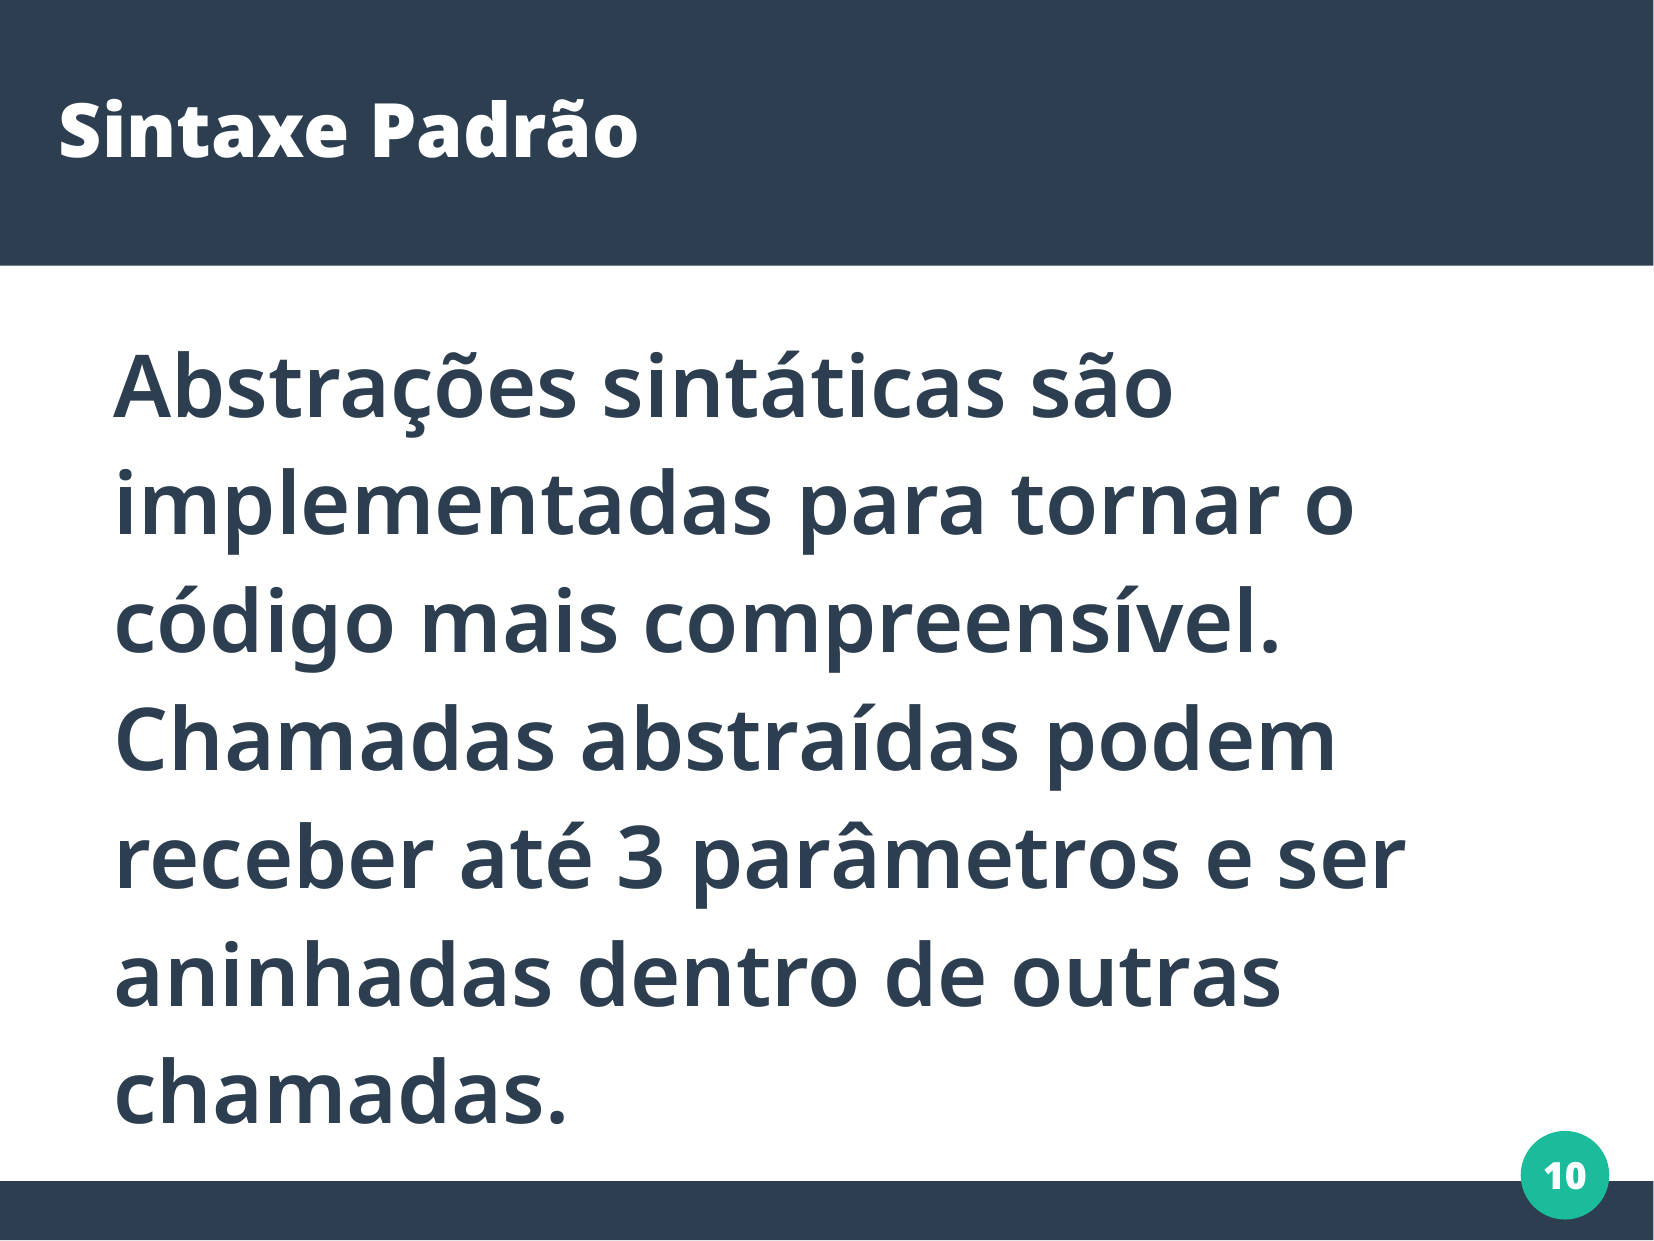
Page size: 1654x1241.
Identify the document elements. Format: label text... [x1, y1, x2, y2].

list Abstrações sintáticas são implementadas para tornar o código mais compreensível. Chamadas abstraídas podem receber até 3 parâmetros e ser aninhadas dentro de outras chamadas. [59, 324, 1595, 1152]
title Sintaxe Padrão [59, 49, 1595, 207]
